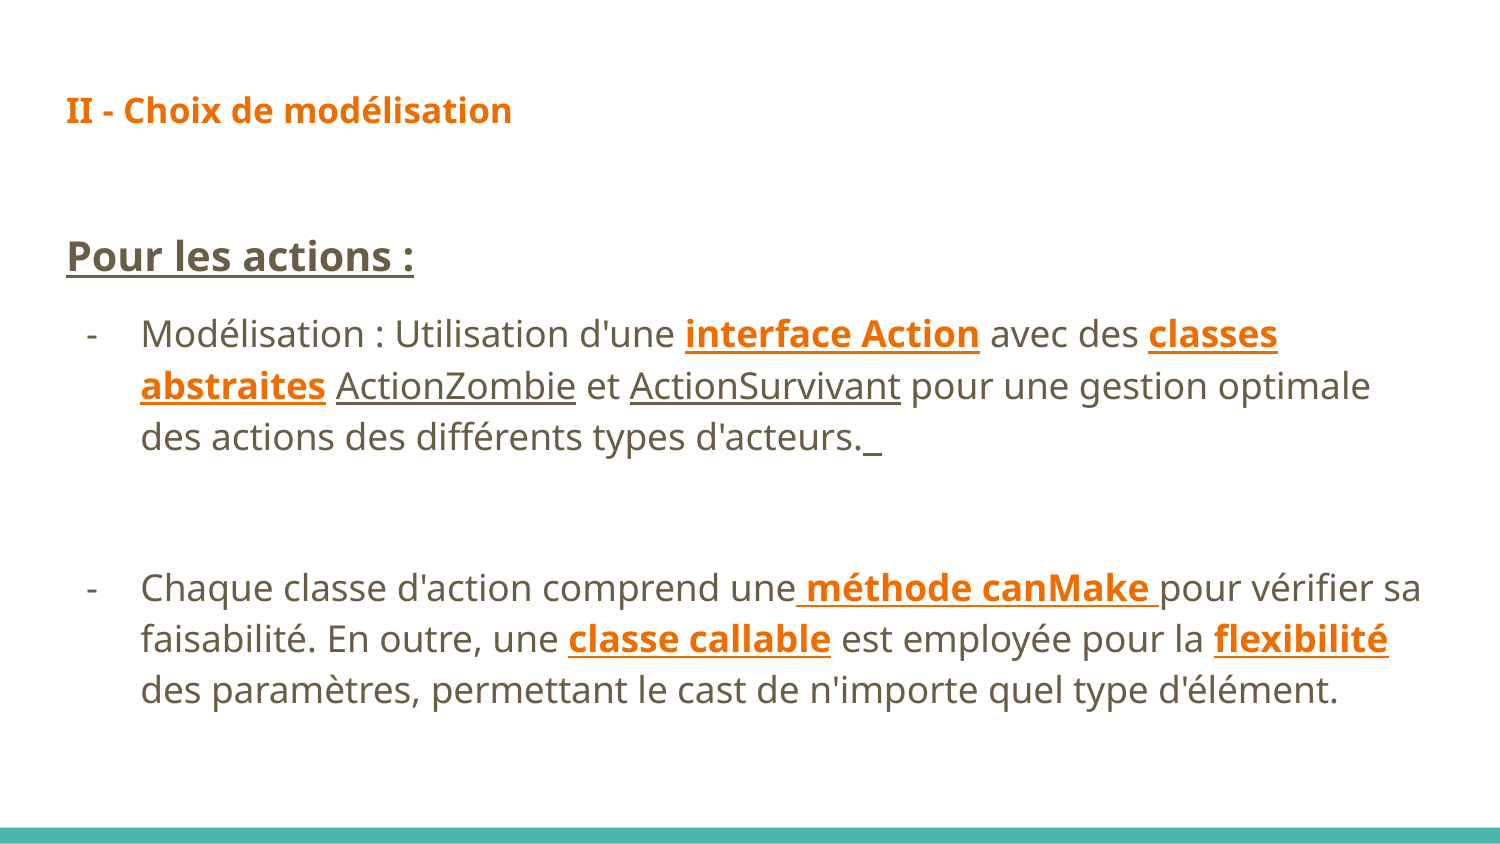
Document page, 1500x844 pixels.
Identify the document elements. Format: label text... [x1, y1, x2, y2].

title II - Choix de modélisation [51, 72, 1449, 189]
list Pour les actions : Modélisation : Utilisation d'une interface Action avec des classes abstraites ActionZombie et ActionSurvivant pour une gestion optimale des actions des différents types d'acteurs. Chaque classe d'action comprend une méthode canMake pour vérifier sa faisabilité. En outre, une classe callable est employée pour la flexibilité des paramètres, permettant le cast de n'importe quel type d'élément. [51, 207, 1449, 750]
